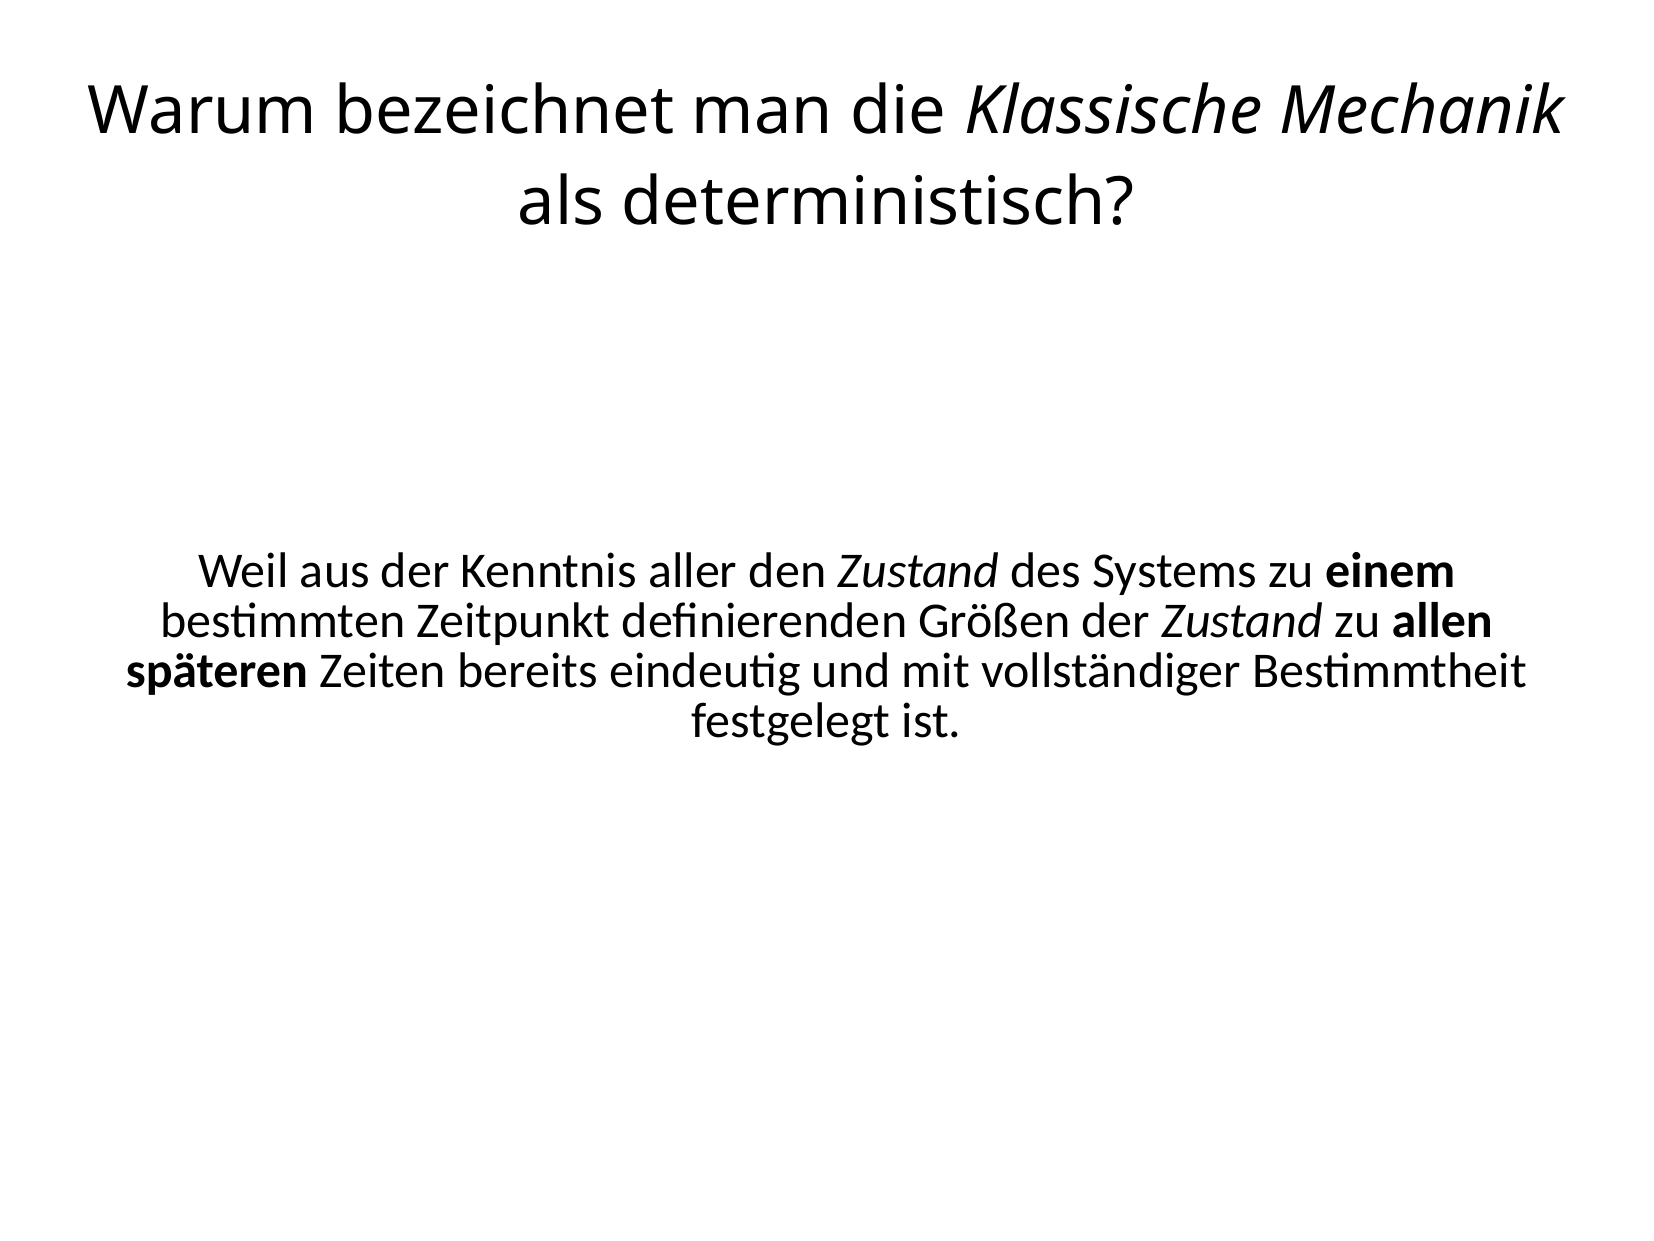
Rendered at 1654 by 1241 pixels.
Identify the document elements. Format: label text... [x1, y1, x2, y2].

title Warum bezeichnet man die Klassische Mechanik als deterministisch? [82, 49, 1571, 257]
subtitle Weil aus der Kenntnis aller den Zustand des Systems zu einem bestimmten Zeitpunkt definierenden Größen der Zustand zu allen späteren Zeiten bereits eindeutig und mit vollständiger Bestimmtheit festgelegt ist. [82, 290, 1571, 1010]
